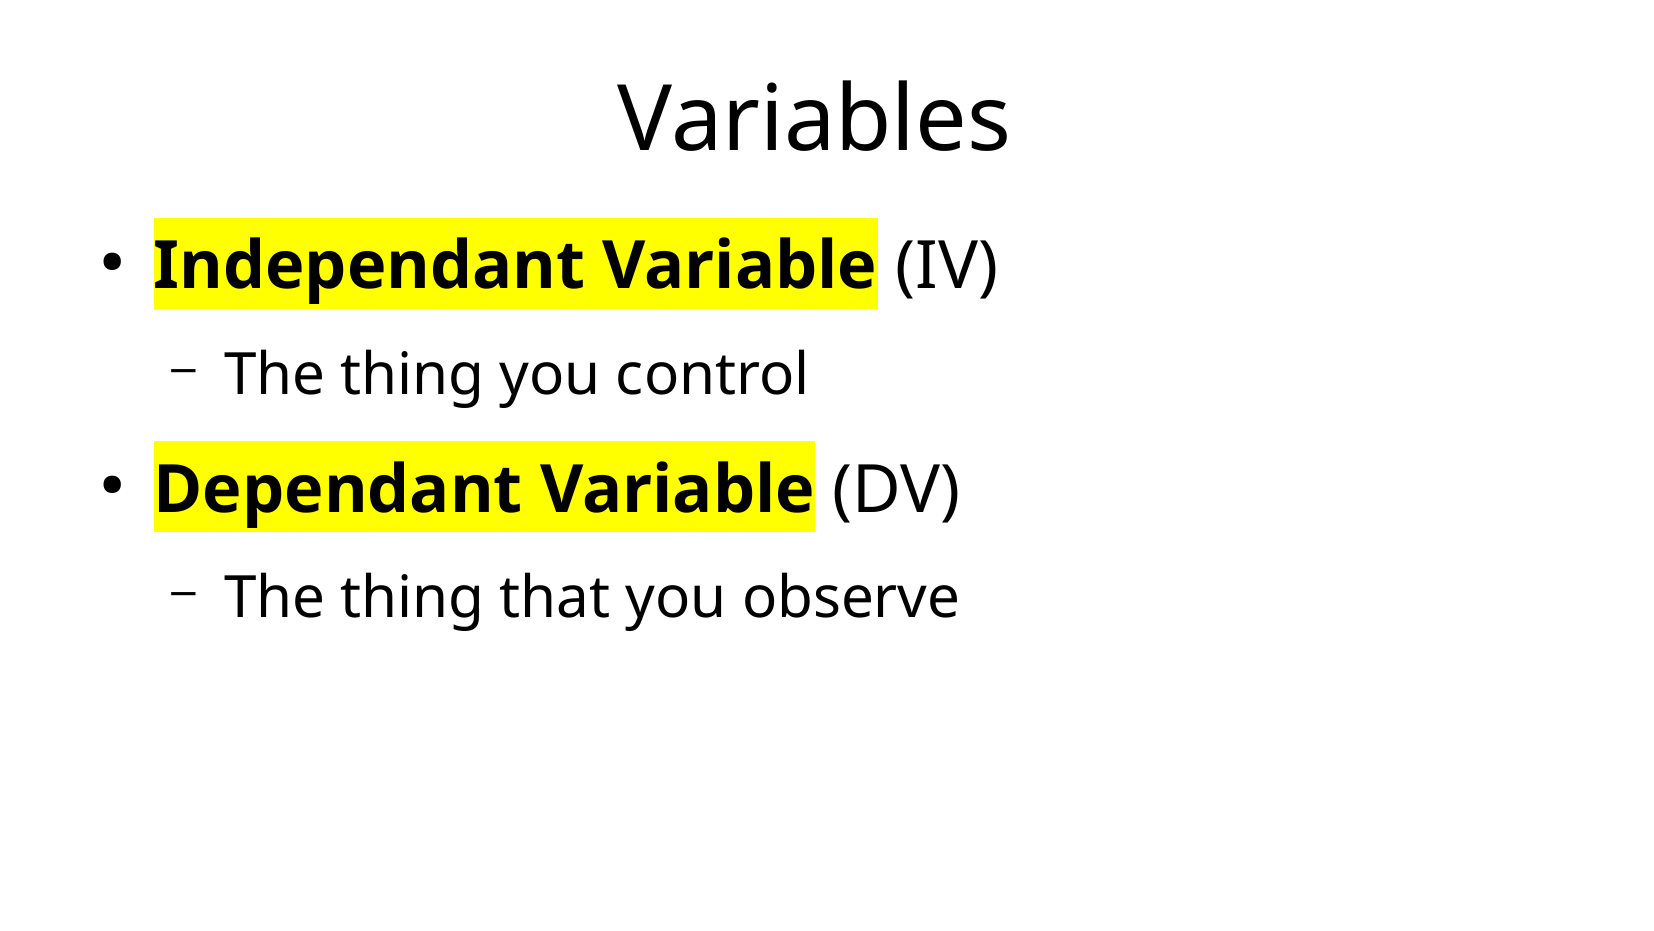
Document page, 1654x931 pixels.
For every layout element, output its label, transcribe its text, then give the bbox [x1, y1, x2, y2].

list Independant Variable (IV) The thing you control Dependant Variable (DV) The thing that you observe [82, 217, 1571, 758]
title Variables [82, 37, 1571, 193]
